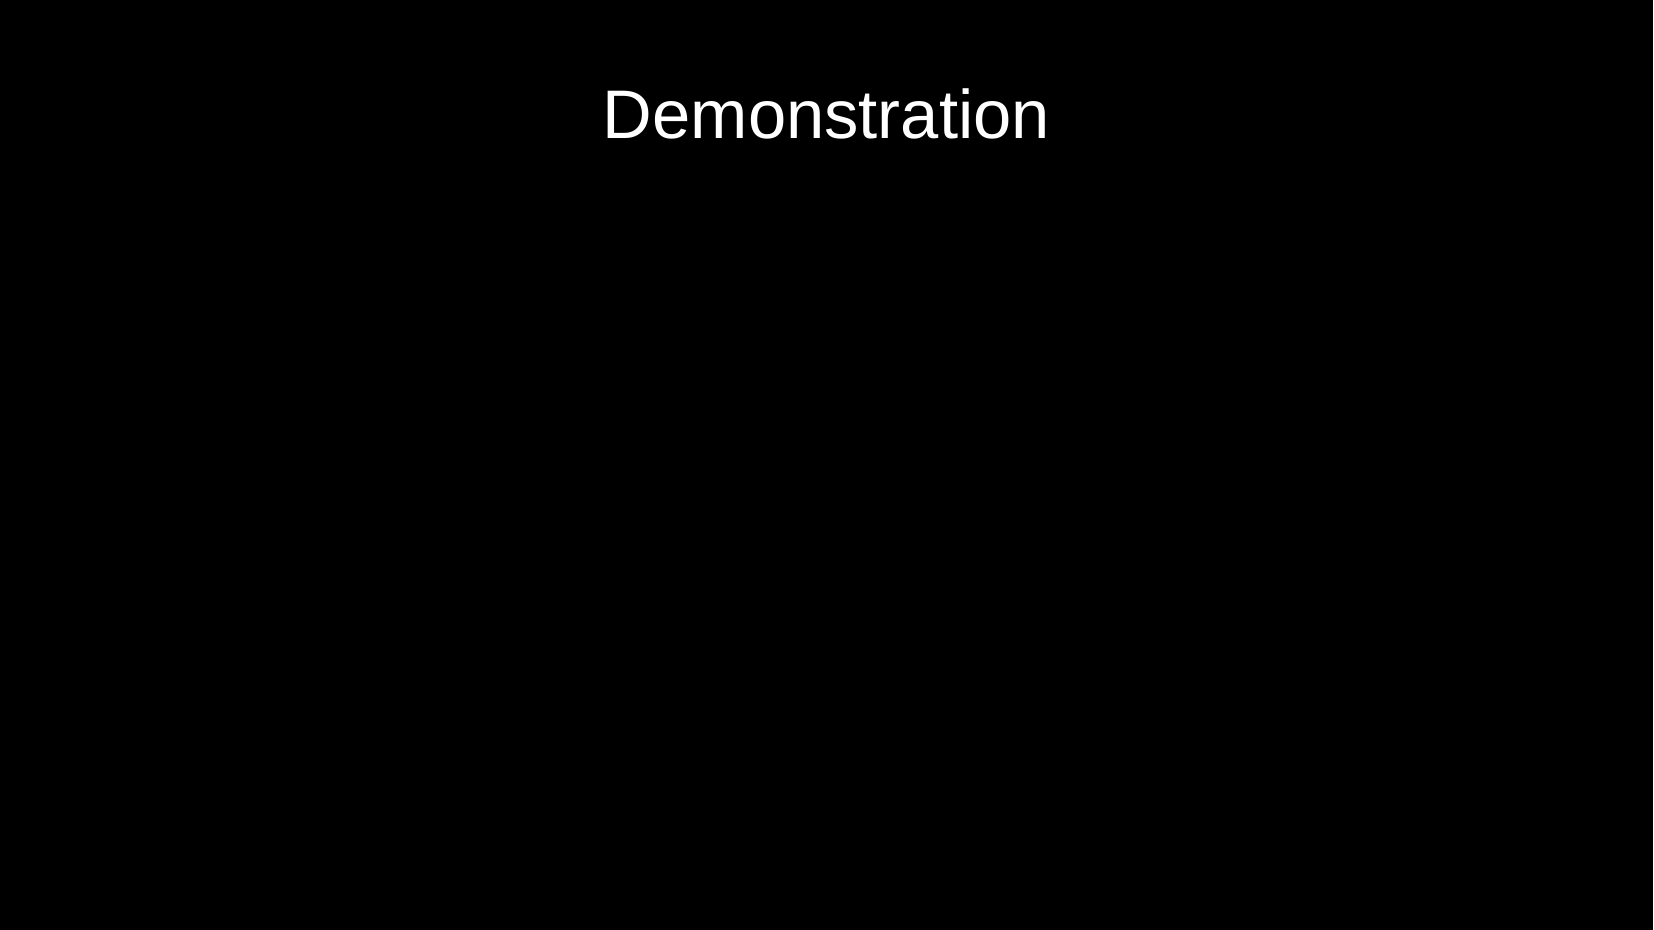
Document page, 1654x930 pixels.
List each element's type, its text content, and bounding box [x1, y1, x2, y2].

title Demonstration [82, 36, 1571, 193]
